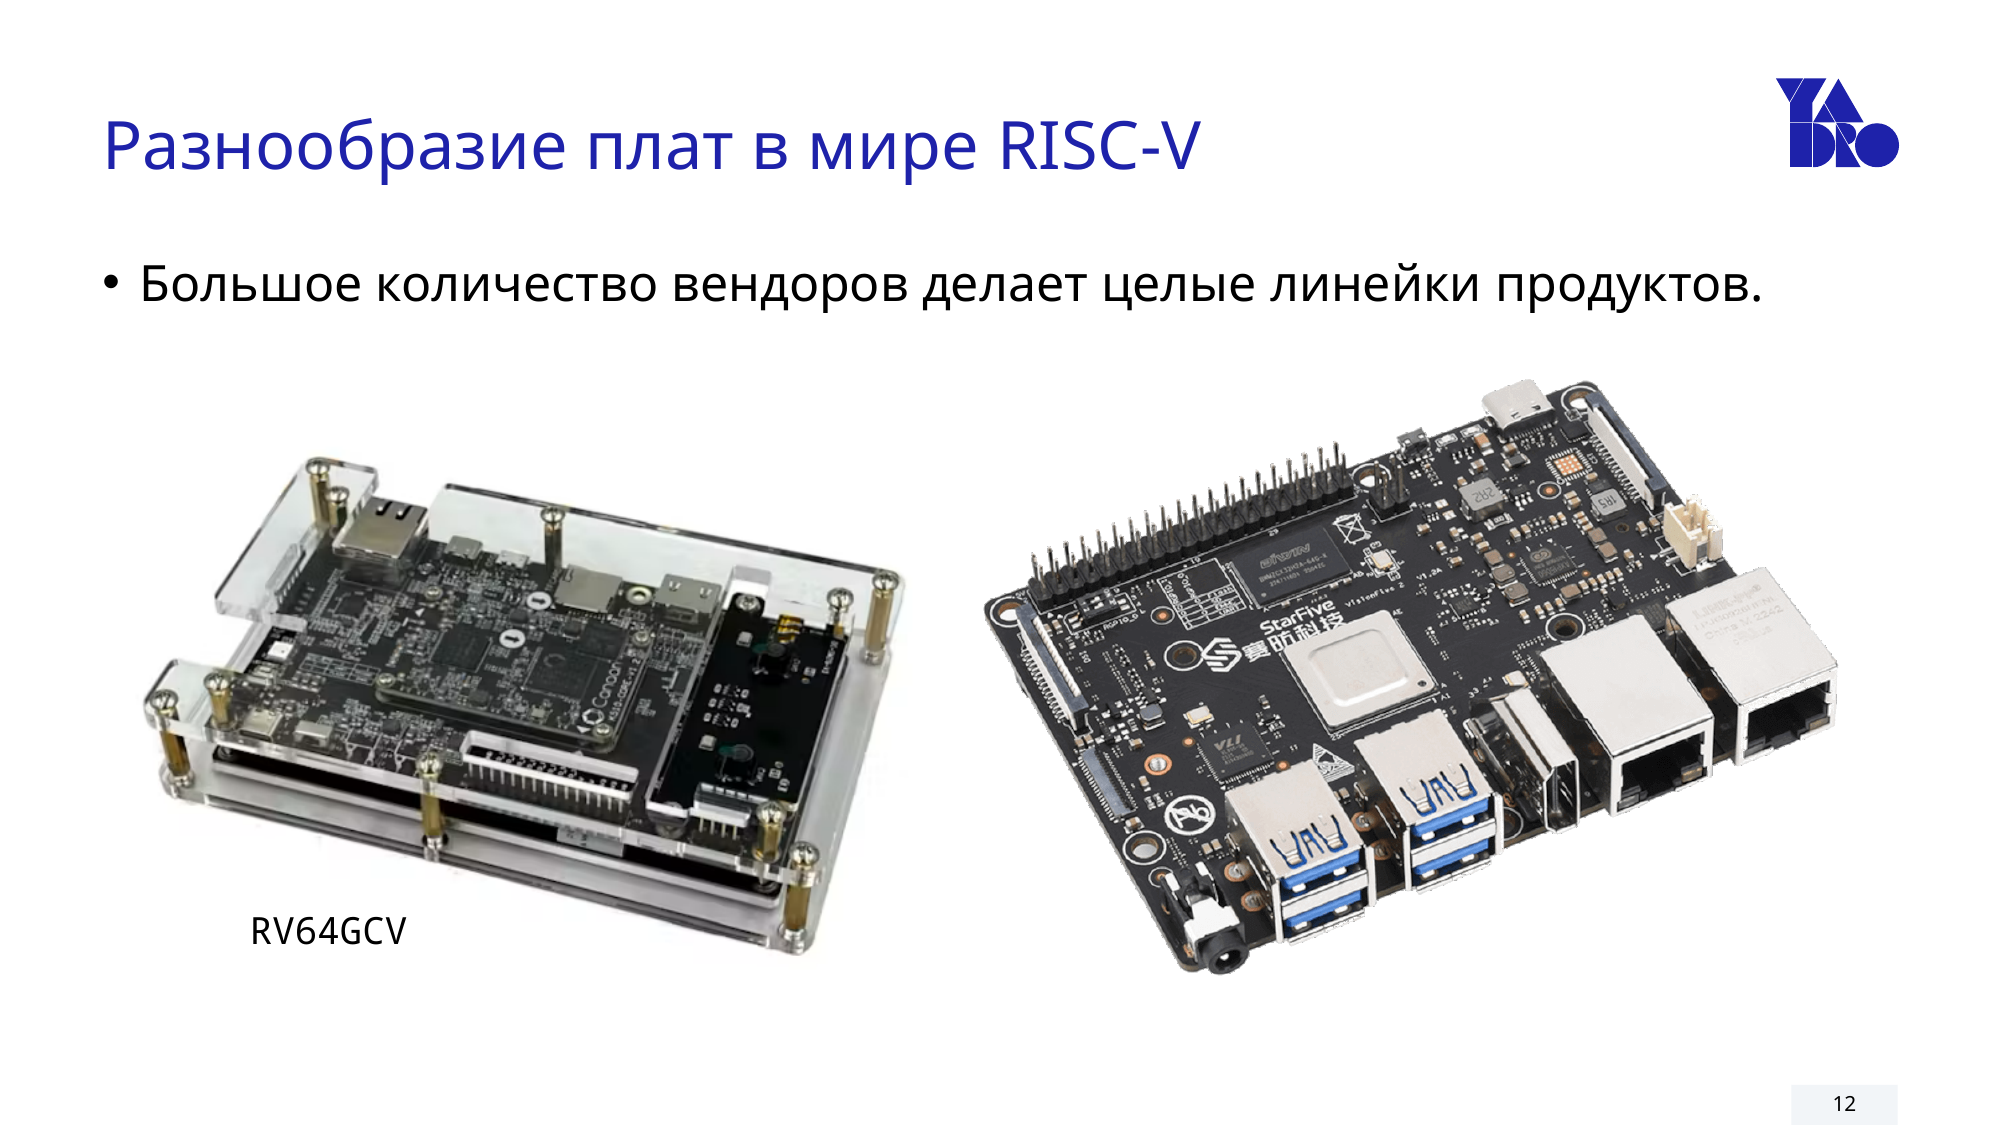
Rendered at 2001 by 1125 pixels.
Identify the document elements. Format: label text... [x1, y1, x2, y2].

list Большое количество вендоров делает целые линейки продуктов. [102, 257, 1898, 972]
picture [965, 361, 1861, 1002]
text_box RV64GCV [218, 899, 440, 958]
title Разнообразие плат в мире RISC-V [102, 109, 1646, 205]
picture [102, 439, 929, 972]
